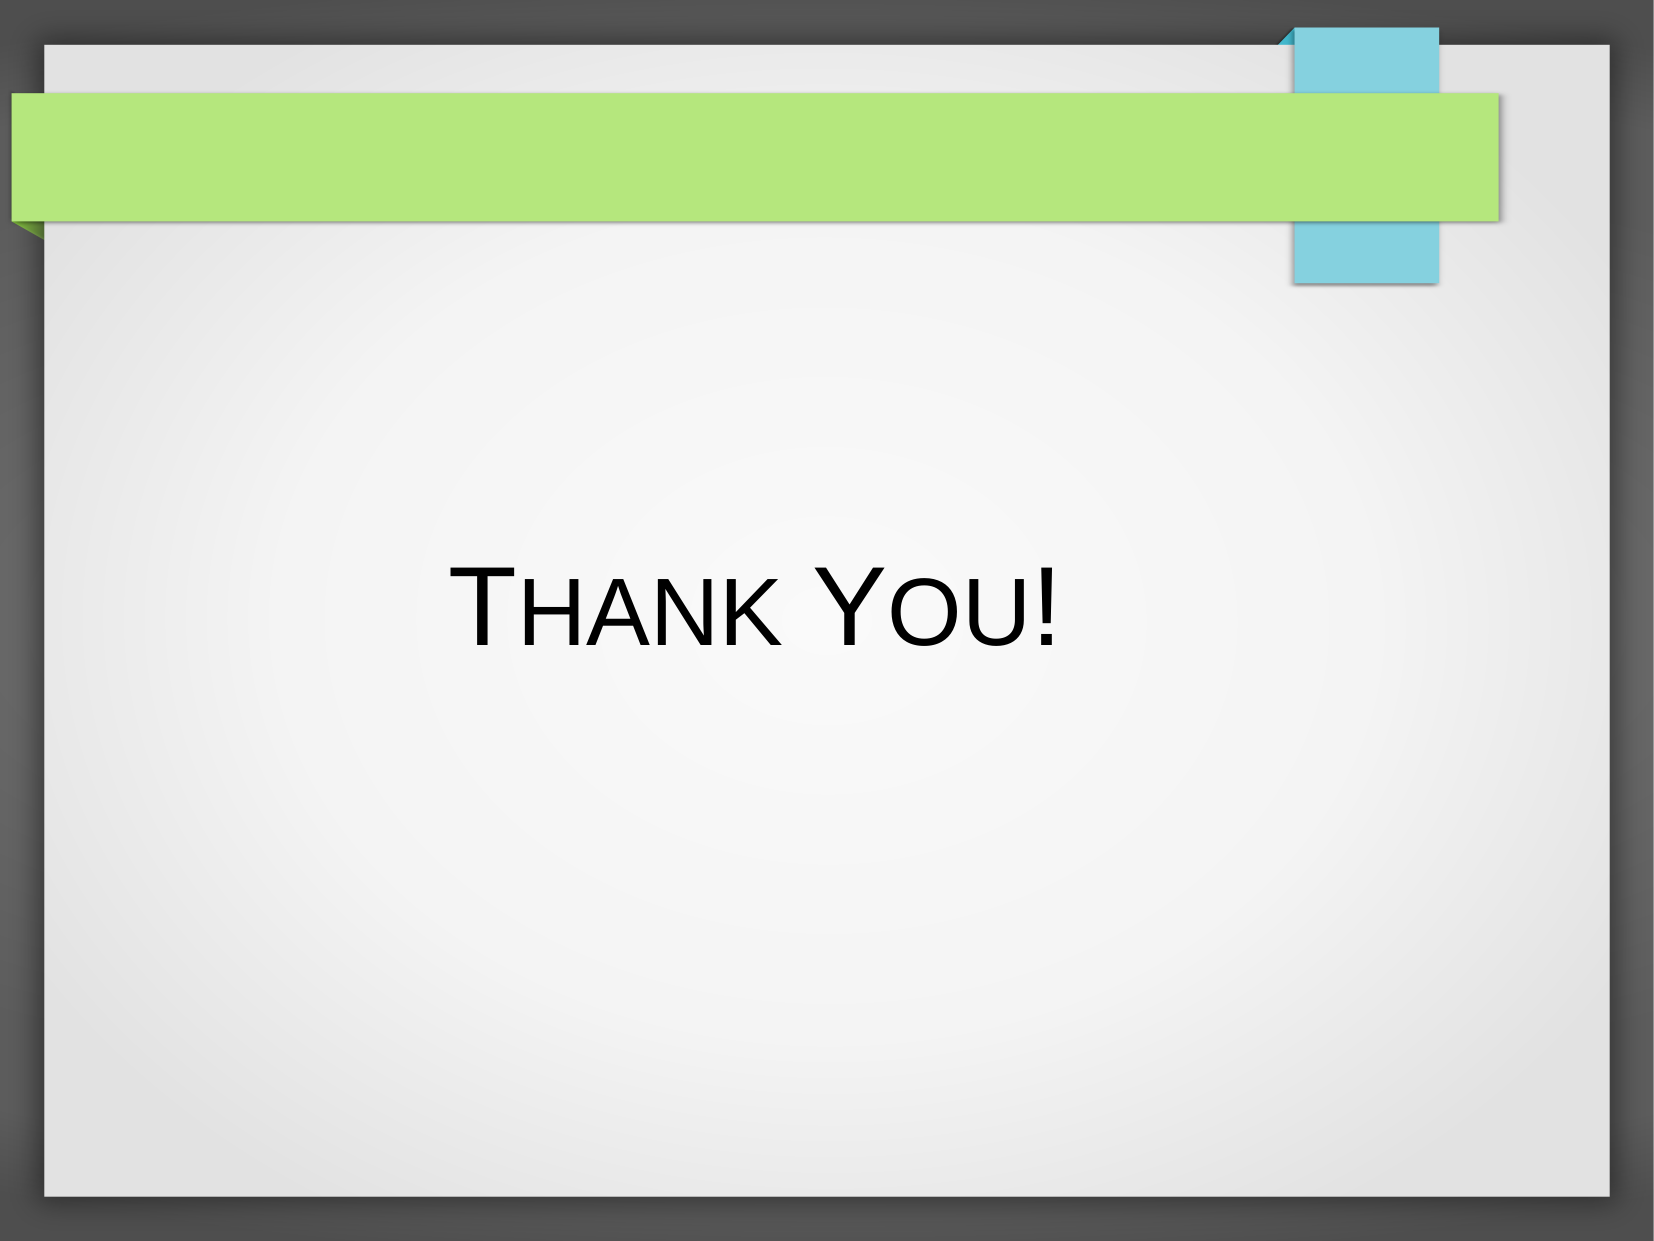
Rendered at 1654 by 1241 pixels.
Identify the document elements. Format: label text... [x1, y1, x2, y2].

picture [0, 0, 1654, 1241]
list THANK YOU! [377, 543, 1512, 980]
